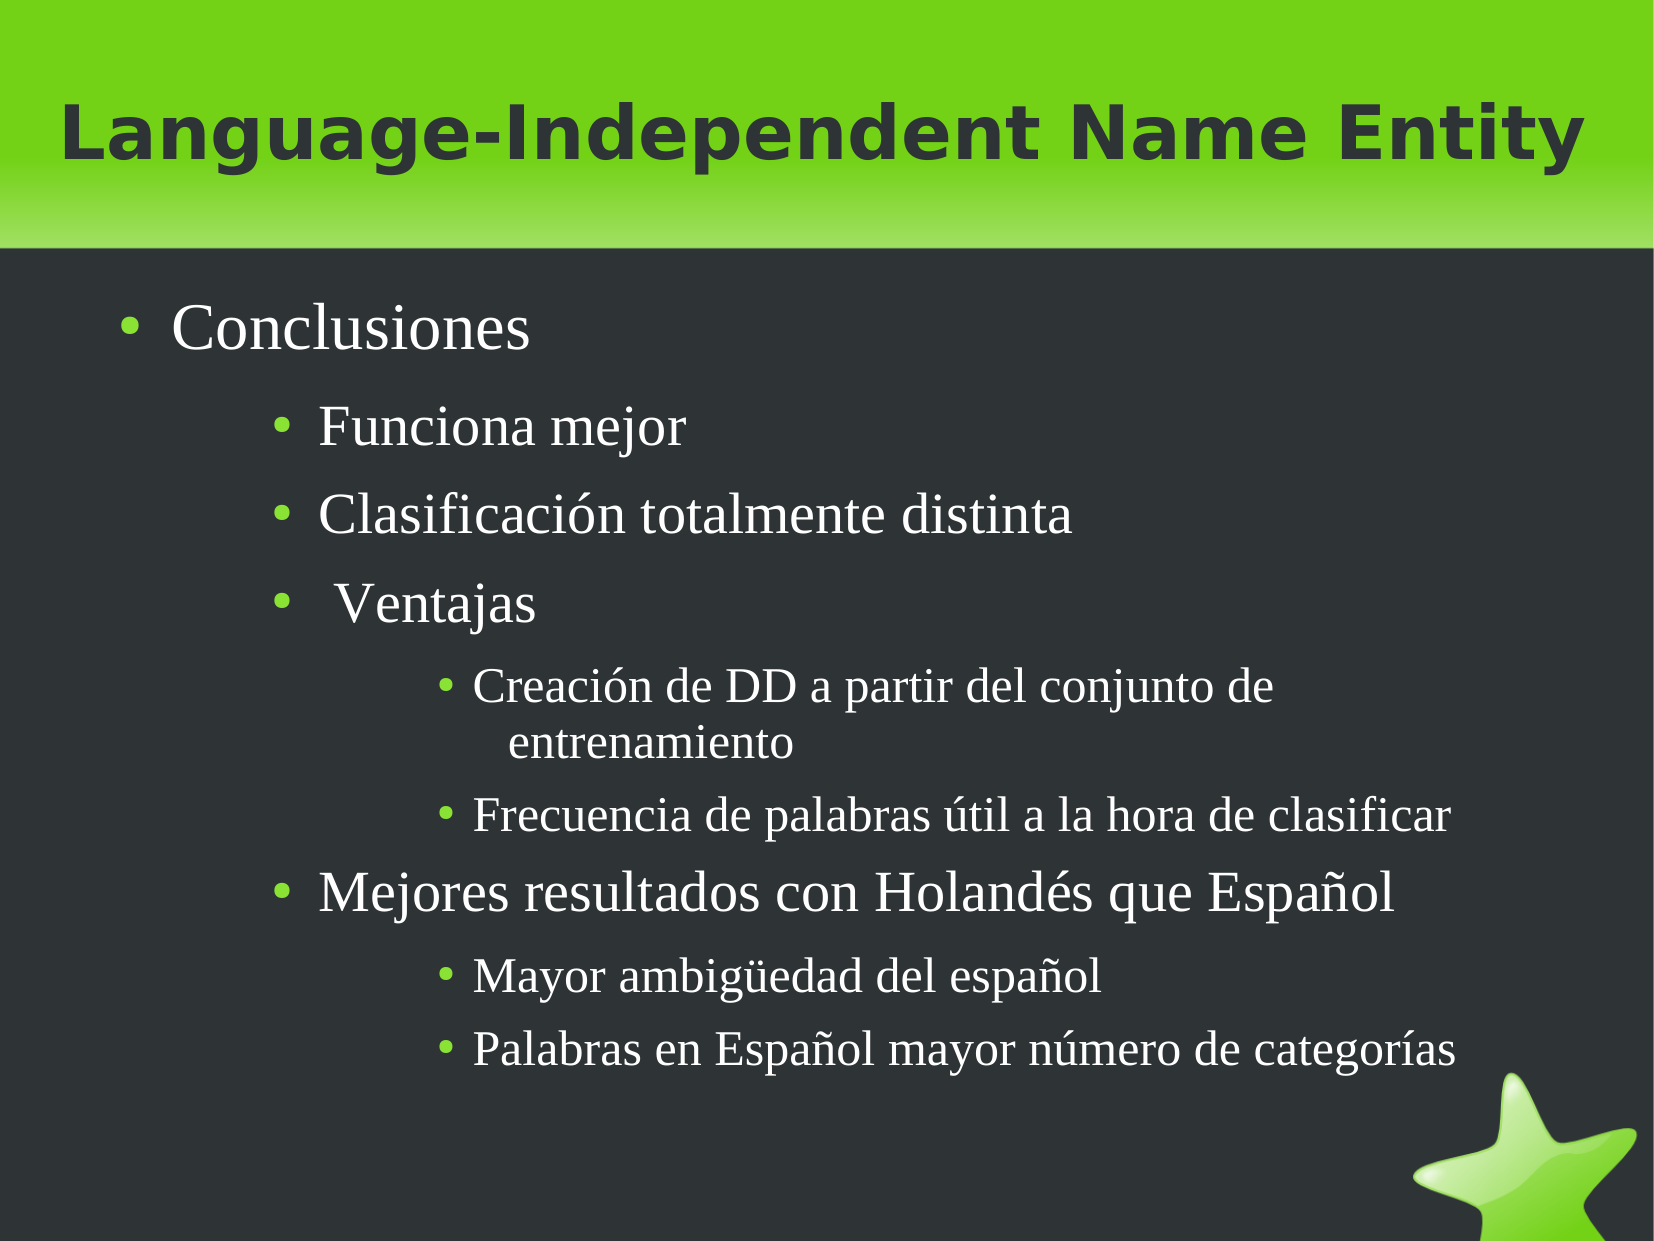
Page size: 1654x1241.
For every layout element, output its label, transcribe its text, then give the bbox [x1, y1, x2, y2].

title Language-Independent Name Entity [59, 29, 1595, 237]
picture [0, 0, 1654, 1241]
list Conclusiones Funciona mejor Clasificación totalmente distinta Ventajas Creación de DD a partir del conjunto de entrenamiento Frecuencia de palabras útil a la hora de clasificar Mejores resultados con Holandés que Español Mayor ambigüedad del español Palabras en Español mayor número de categorías [82, 290, 1571, 1241]
